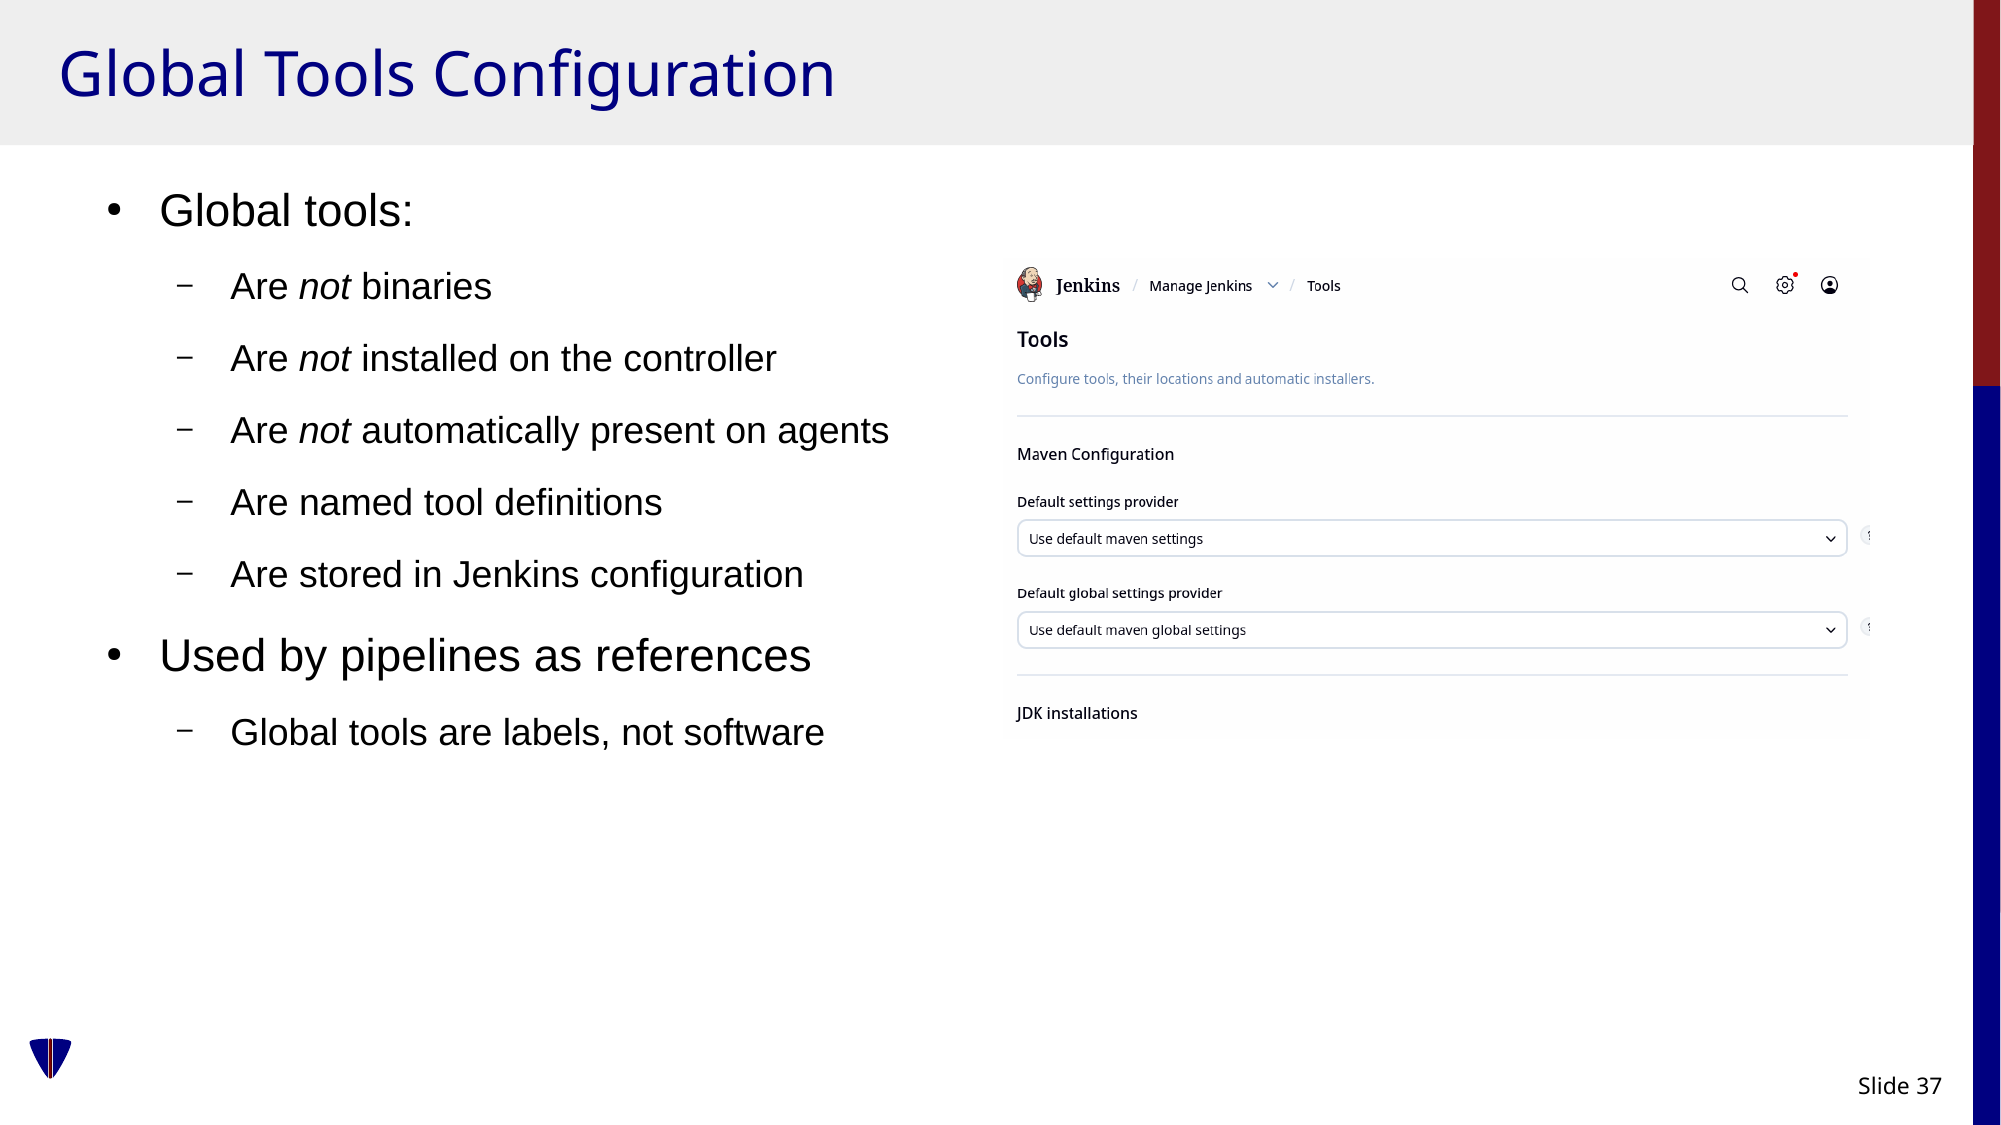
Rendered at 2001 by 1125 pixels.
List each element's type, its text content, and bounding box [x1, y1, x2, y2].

picture [1003, 258, 1870, 739]
list Global tools: Are not binaries Are not installed on the controller Are not automatically present on agents Are named tool definitions Are stored in Jenkins configuration Used by pipelines as references Global tools are labels, not software [88, 177, 945, 1034]
title Global Tools Configuration [0, 0, 1974, 146]
